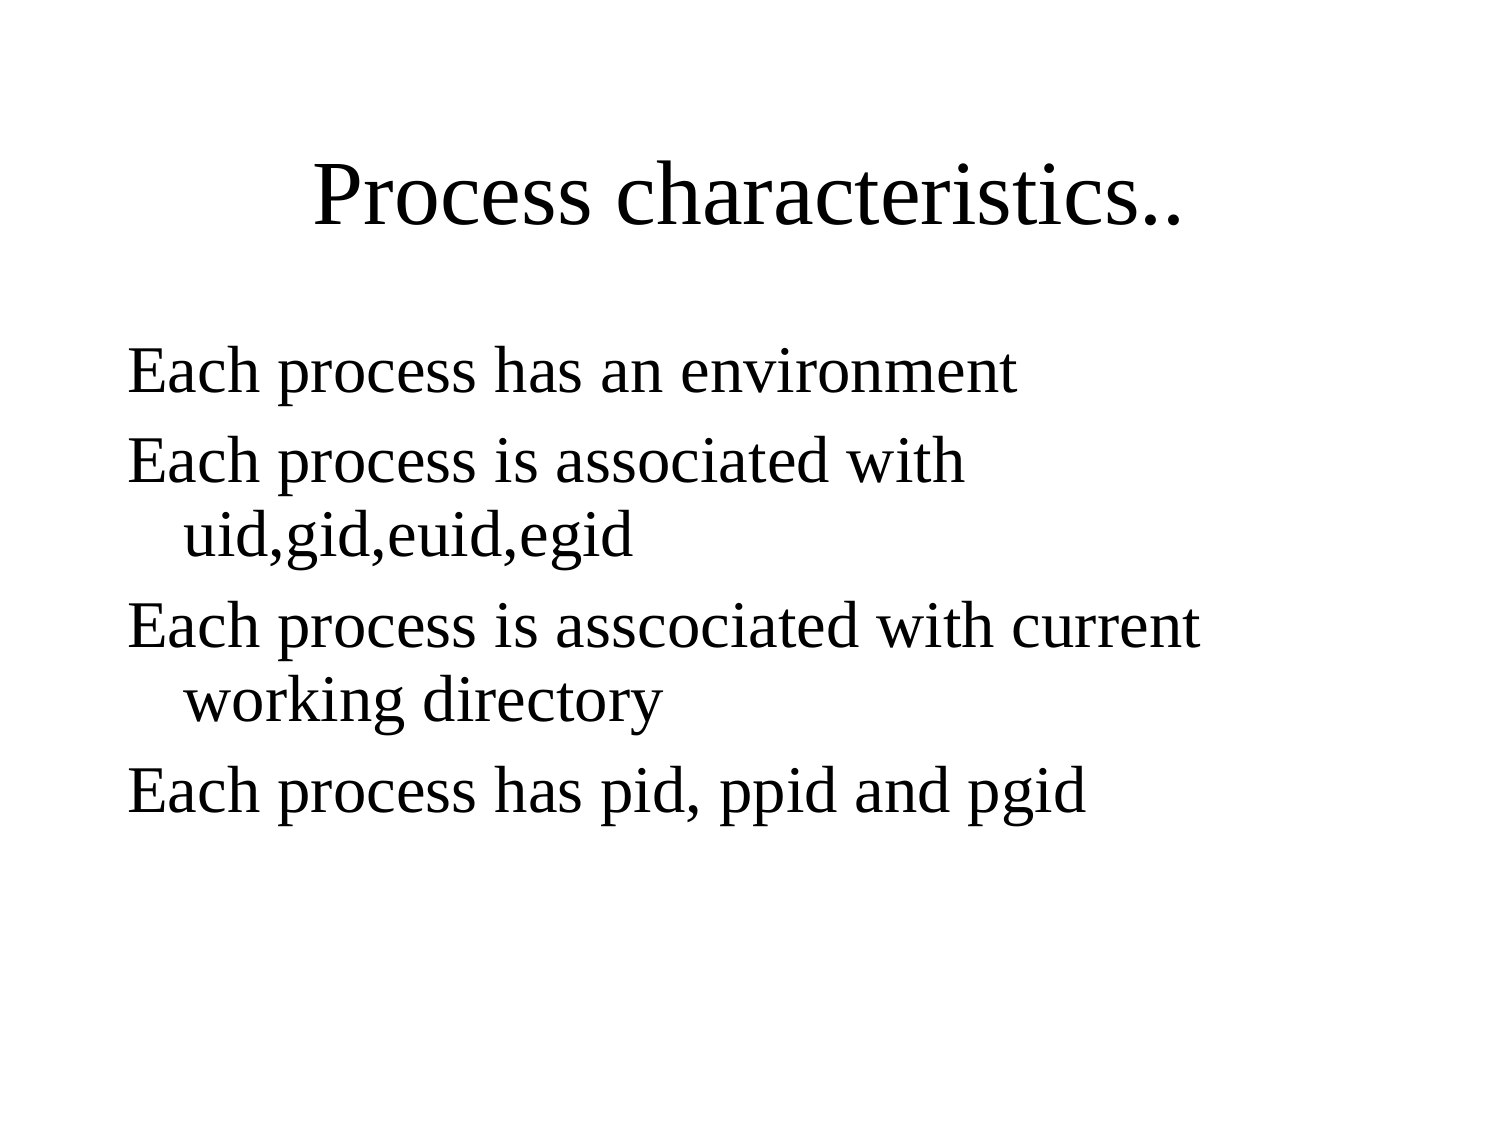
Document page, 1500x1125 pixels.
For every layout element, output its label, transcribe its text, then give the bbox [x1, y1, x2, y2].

title Process characteristics.. [112, 99, 1388, 288]
list Each process has an environment Each process is associated with uid,gid,euid,egid Each process is asscociated with current working directory Each process has pid, ppid and pgid [112, 324, 1388, 1047]
